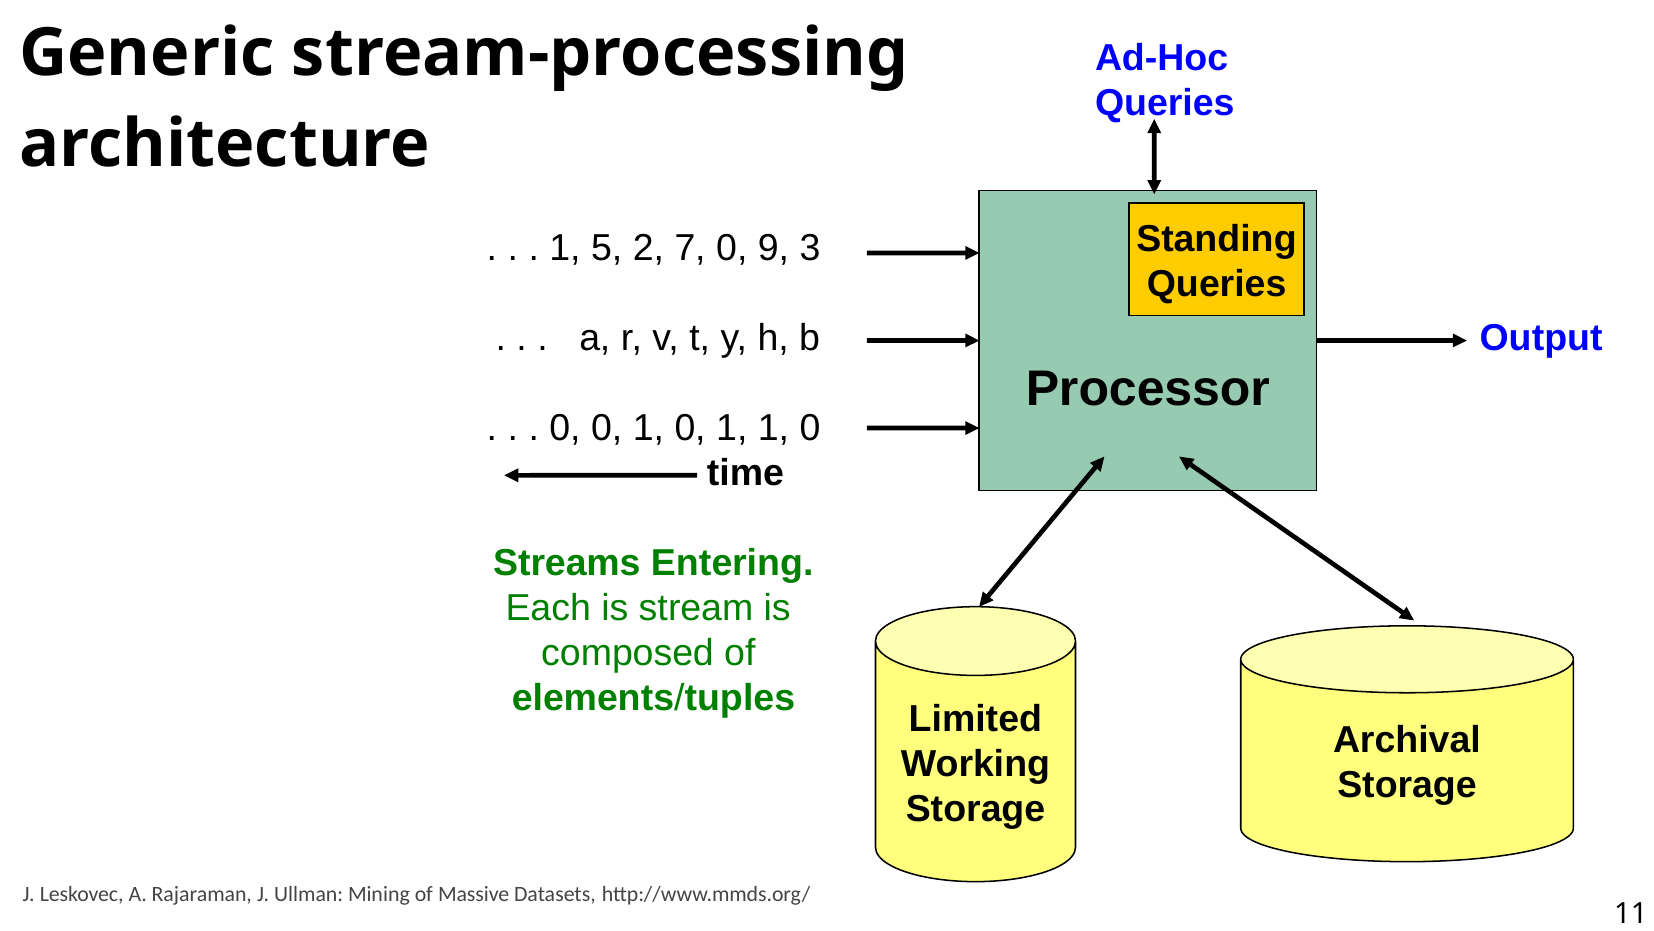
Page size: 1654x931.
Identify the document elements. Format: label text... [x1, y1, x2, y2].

text_box . . . 1, 5, 2, 7, 0, 9, 3 . . . a, r, v, t, y, h, b . . . 0, 0, 1, 0, 1, 1, 0 time Streams Entering. Each is stream is composed of elements/tuples [471, 215, 836, 726]
title Generic stream-processing architecture [19, 20, 994, 170]
text_box Standing Queries [1129, 202, 1305, 316]
text_box Limited Working Storage [875, 644, 1076, 877]
text_box J. Leskovec, A. Rajaraman, J. Ullman: Mining of Massive Datasets, http://www.mmds.org/ [7, 877, 1116, 914]
text_box Ad-Hoc Queries [1080, 25, 1250, 131]
text_box Processor [979, 190, 1317, 491]
text_box Archival Storage [1240, 661, 1574, 862]
text_box Output [1464, 305, 1618, 366]
